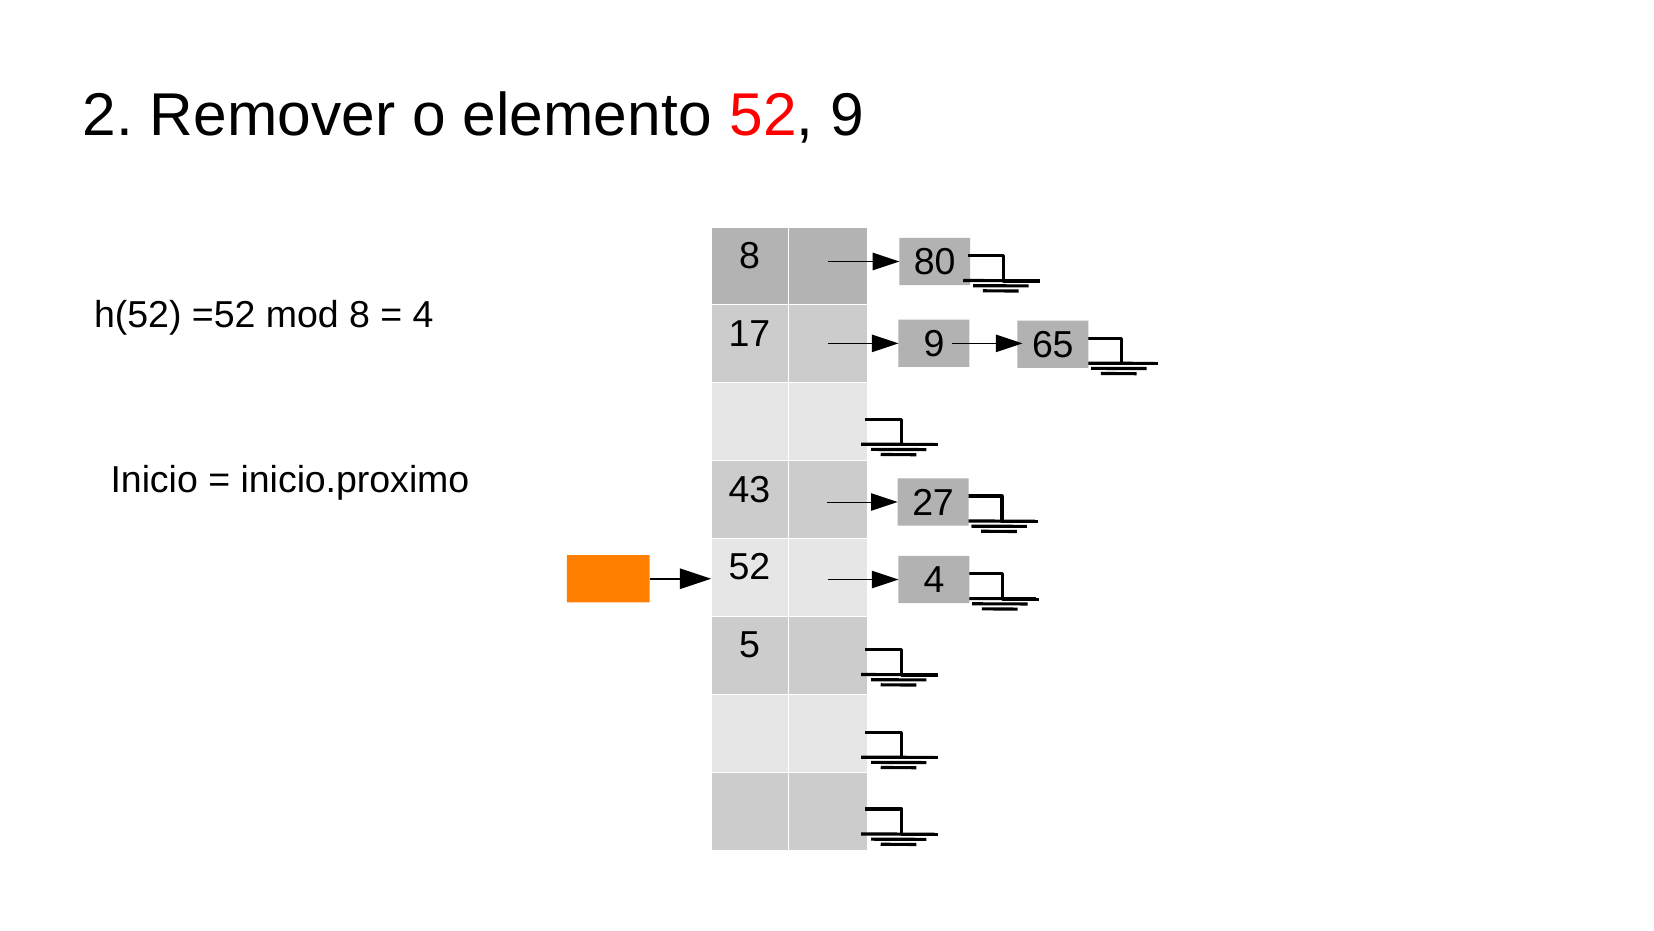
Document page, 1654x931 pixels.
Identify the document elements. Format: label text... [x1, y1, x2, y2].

table_cell [712, 695, 788, 772]
text_box Inicio = inicio.proximo [95, 451, 485, 508]
table_cell [712, 383, 788, 460]
table_cell [712, 773, 788, 850]
table_header [789, 228, 867, 304]
text_box aux [566, 555, 650, 603]
table_cell [789, 539, 867, 616]
table_cell [789, 383, 867, 460]
text_box 80 [899, 237, 971, 286]
table_cell [789, 773, 867, 850]
table_cell 5 [712, 617, 788, 694]
text_box 27 [897, 478, 969, 526]
title 2. Remover o elemento 52, 9 [82, 37, 1571, 193]
text_box 9 [898, 319, 970, 367]
table_cell [789, 695, 867, 772]
table_cell 52 [712, 539, 788, 616]
table_header 8 [712, 228, 788, 304]
table_cell 17 [712, 305, 788, 382]
table_cell [789, 305, 867, 382]
text_box h(52) =52 mod 8 = 4 [79, 285, 459, 343]
table_cell [789, 617, 867, 694]
table_cell 43 [712, 461, 788, 538]
table_cell [789, 461, 867, 538]
text_box 65 [1017, 320, 1089, 368]
text_box 4 [898, 555, 970, 604]
